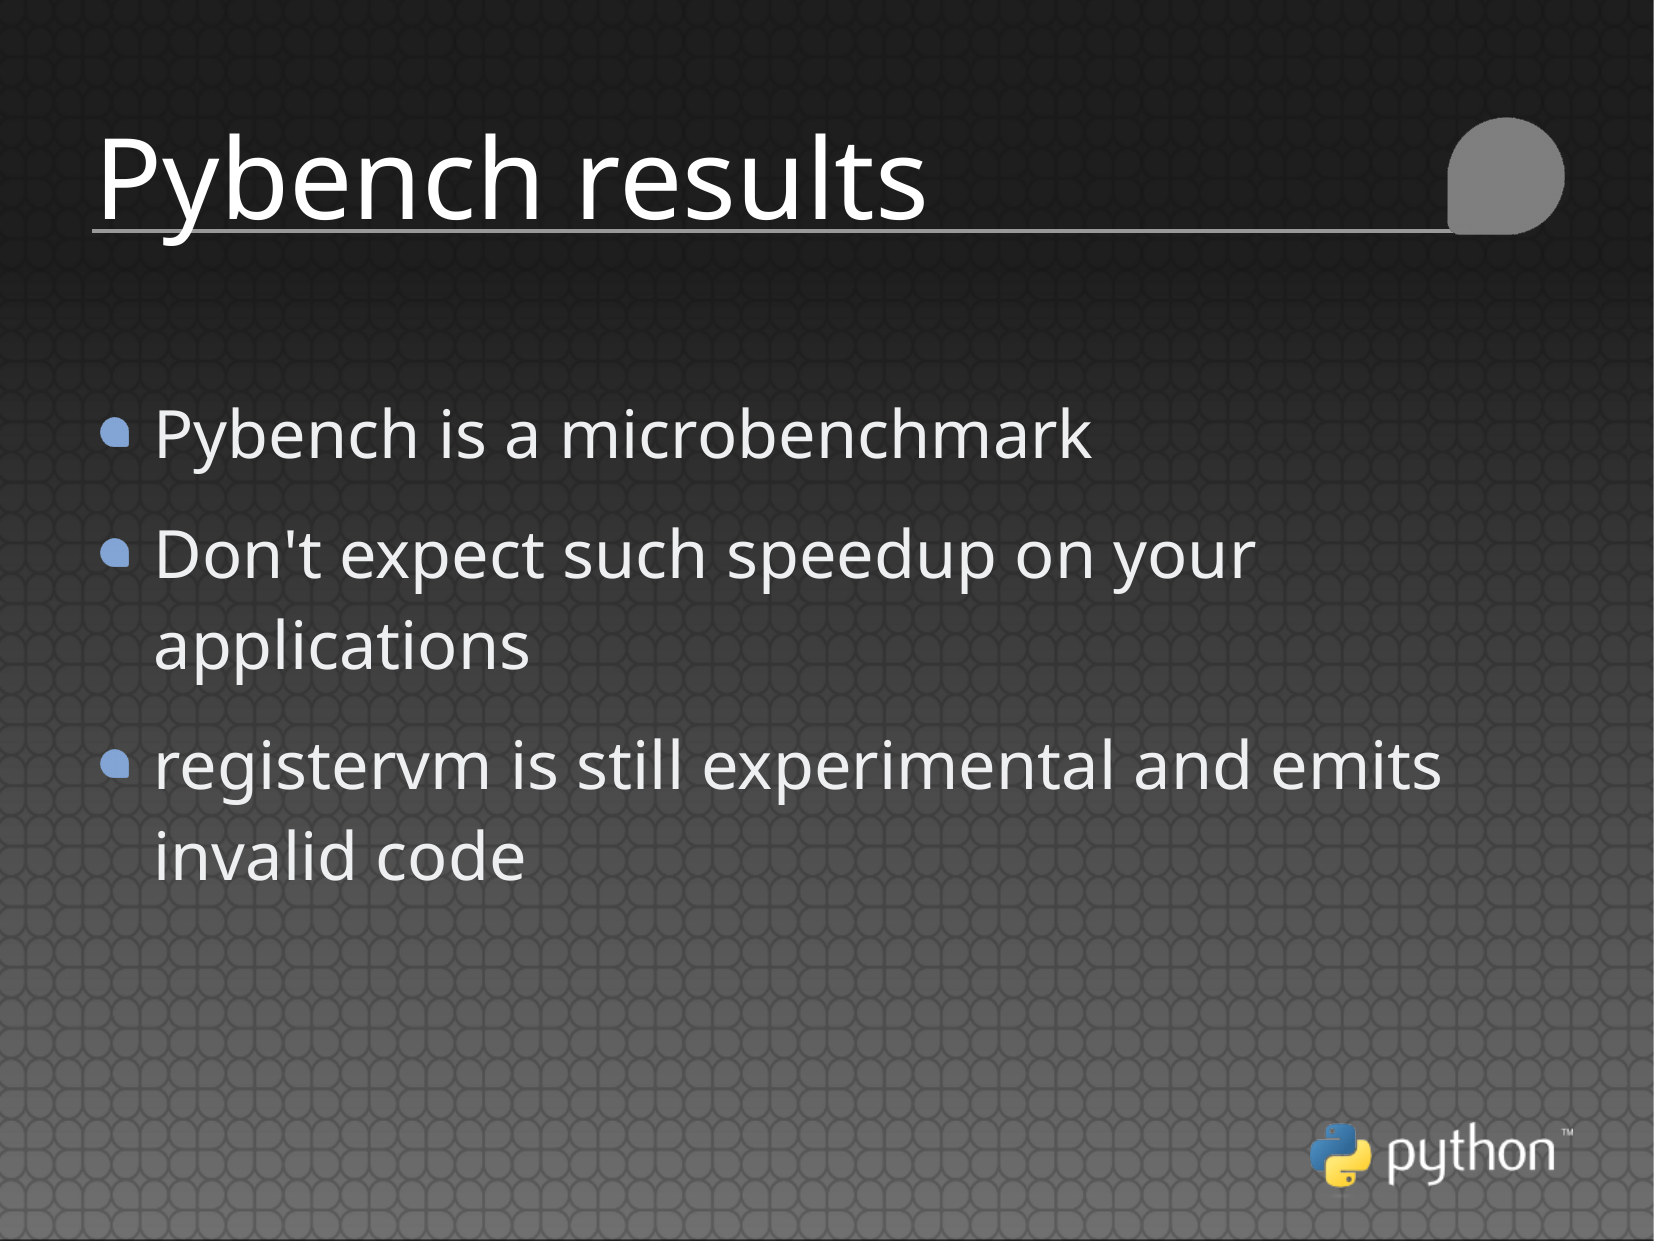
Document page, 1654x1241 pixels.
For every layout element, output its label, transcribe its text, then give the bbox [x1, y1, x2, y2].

title Pybench results [94, 100, 1507, 251]
picture [0, 0, 1654, 1241]
list Pybench is a microbenchmark Don't expect such speedup on your applications registervm is still experimental and emits invalid code [82, 266, 1571, 1071]
